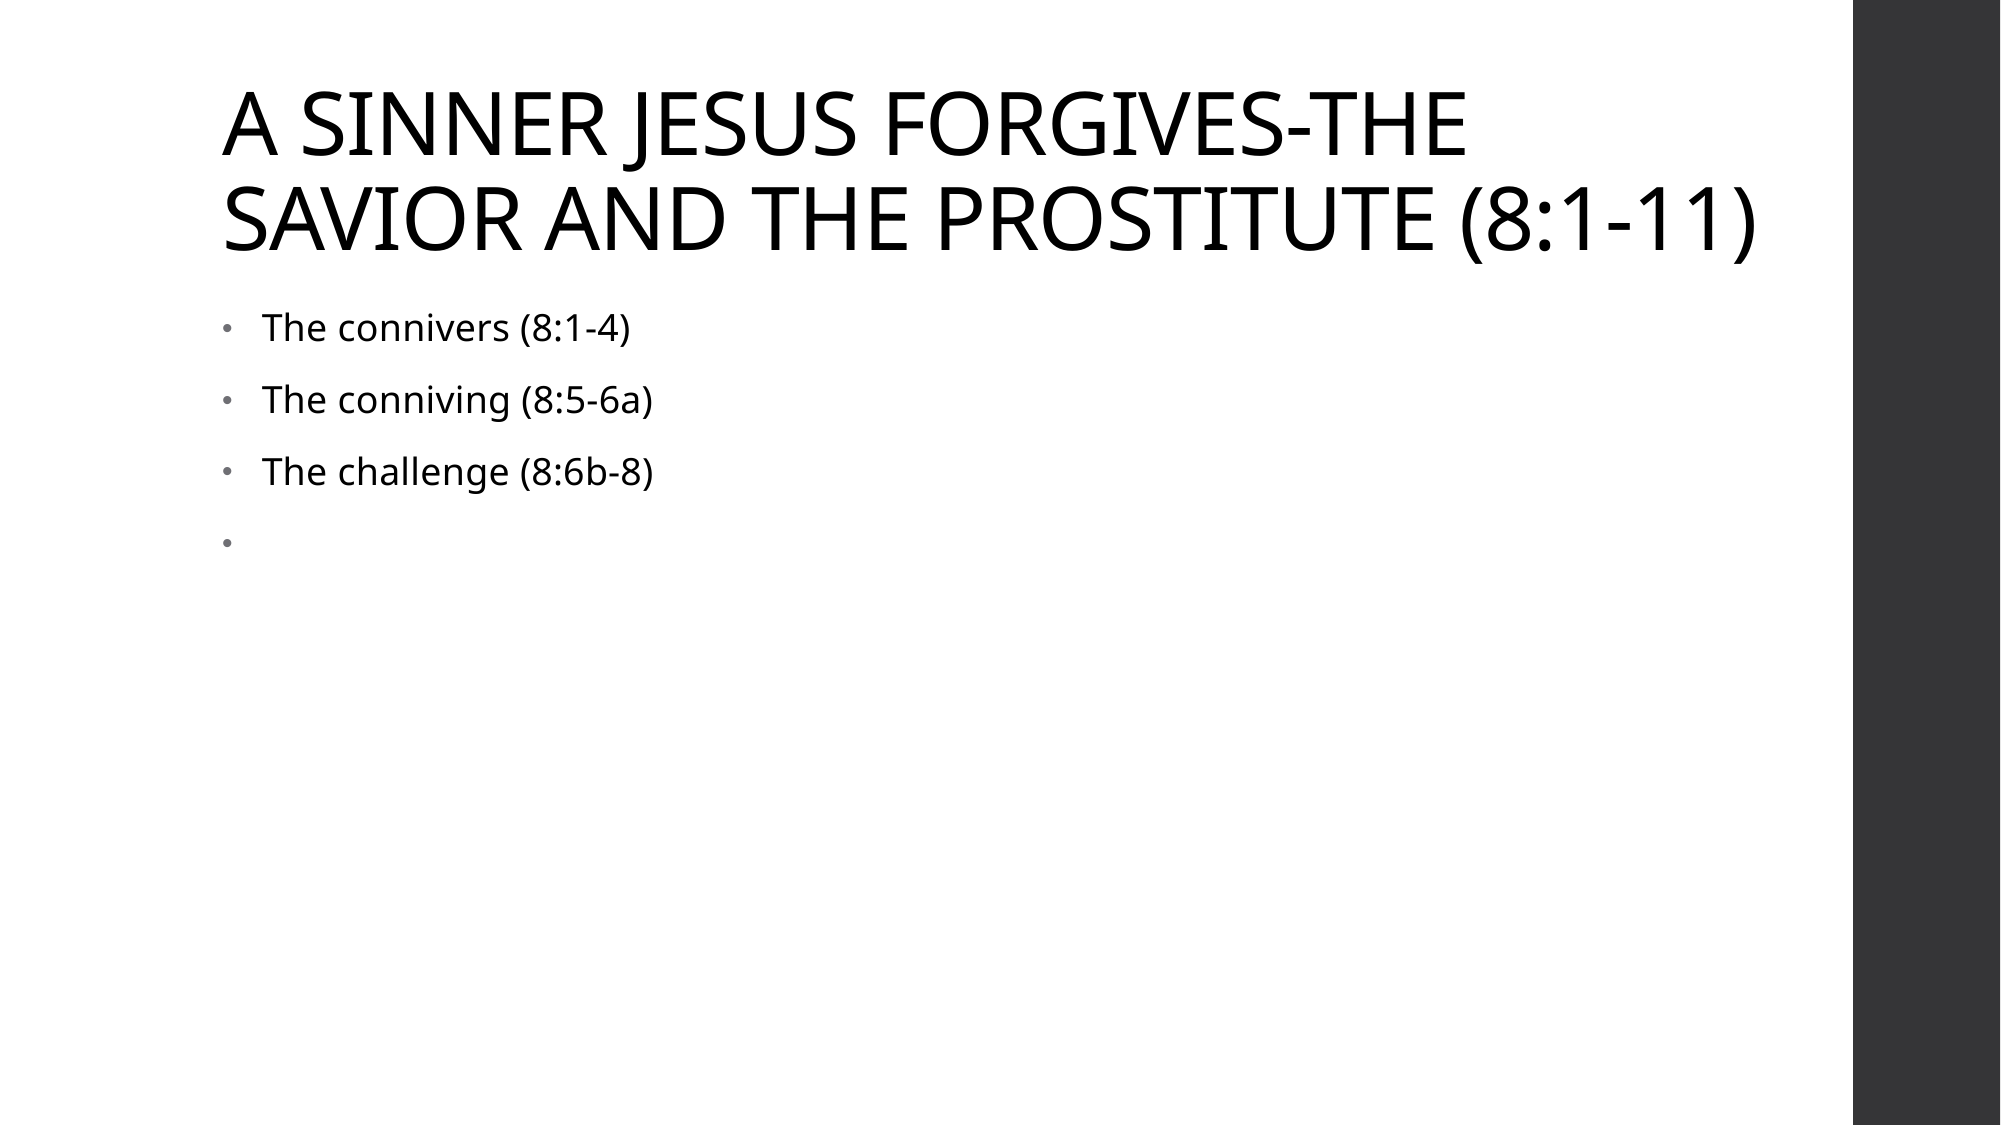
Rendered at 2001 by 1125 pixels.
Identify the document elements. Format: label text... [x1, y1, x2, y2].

list The connivers (8:1-4) The conniving (8:5-6a) The challenge (8:6b-8) [206, 299, 1617, 1014]
title A SINNER JESUS FORGIVES-THE SAVIOR AND THE PROSTITUTE (8:1-11) [206, 60, 1797, 278]
